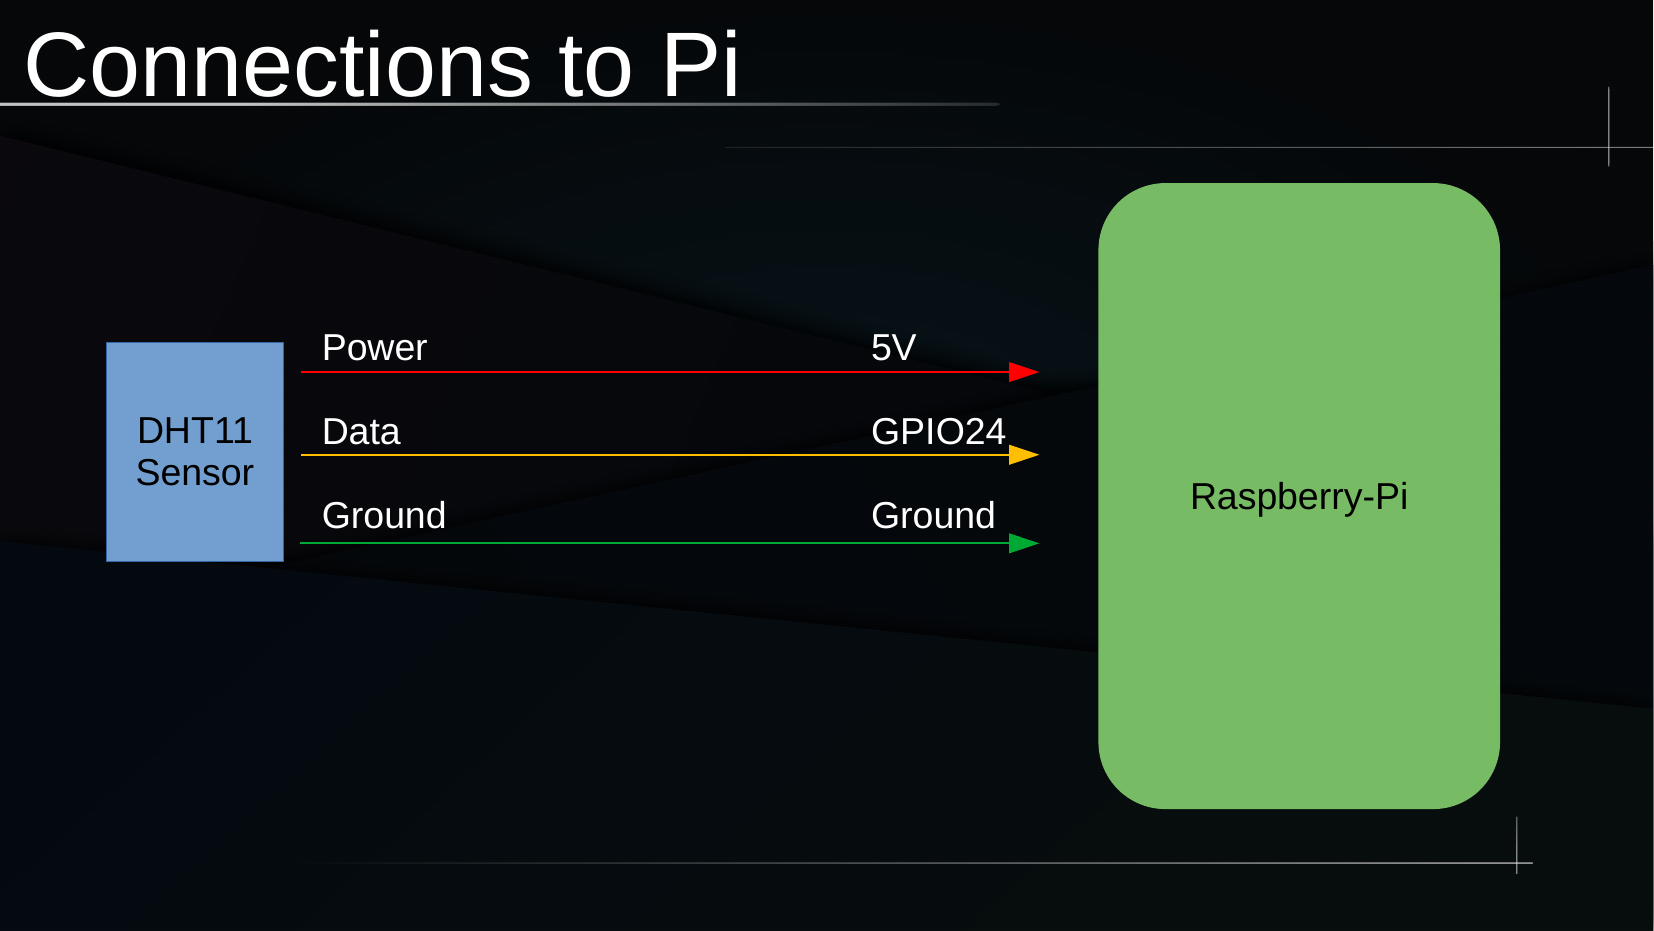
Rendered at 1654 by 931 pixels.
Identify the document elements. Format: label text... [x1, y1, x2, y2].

text_box Raspberry-Pi [1098, 183, 1501, 810]
title Connections to Pi [23, 11, 1589, 119]
text_box 5V GPIO24 Ground [856, 318, 1022, 544]
picture [0, 0, 1654, 931]
text_box Power Data Ground [307, 318, 462, 544]
text_box DHT11 Sensor [106, 342, 284, 562]
